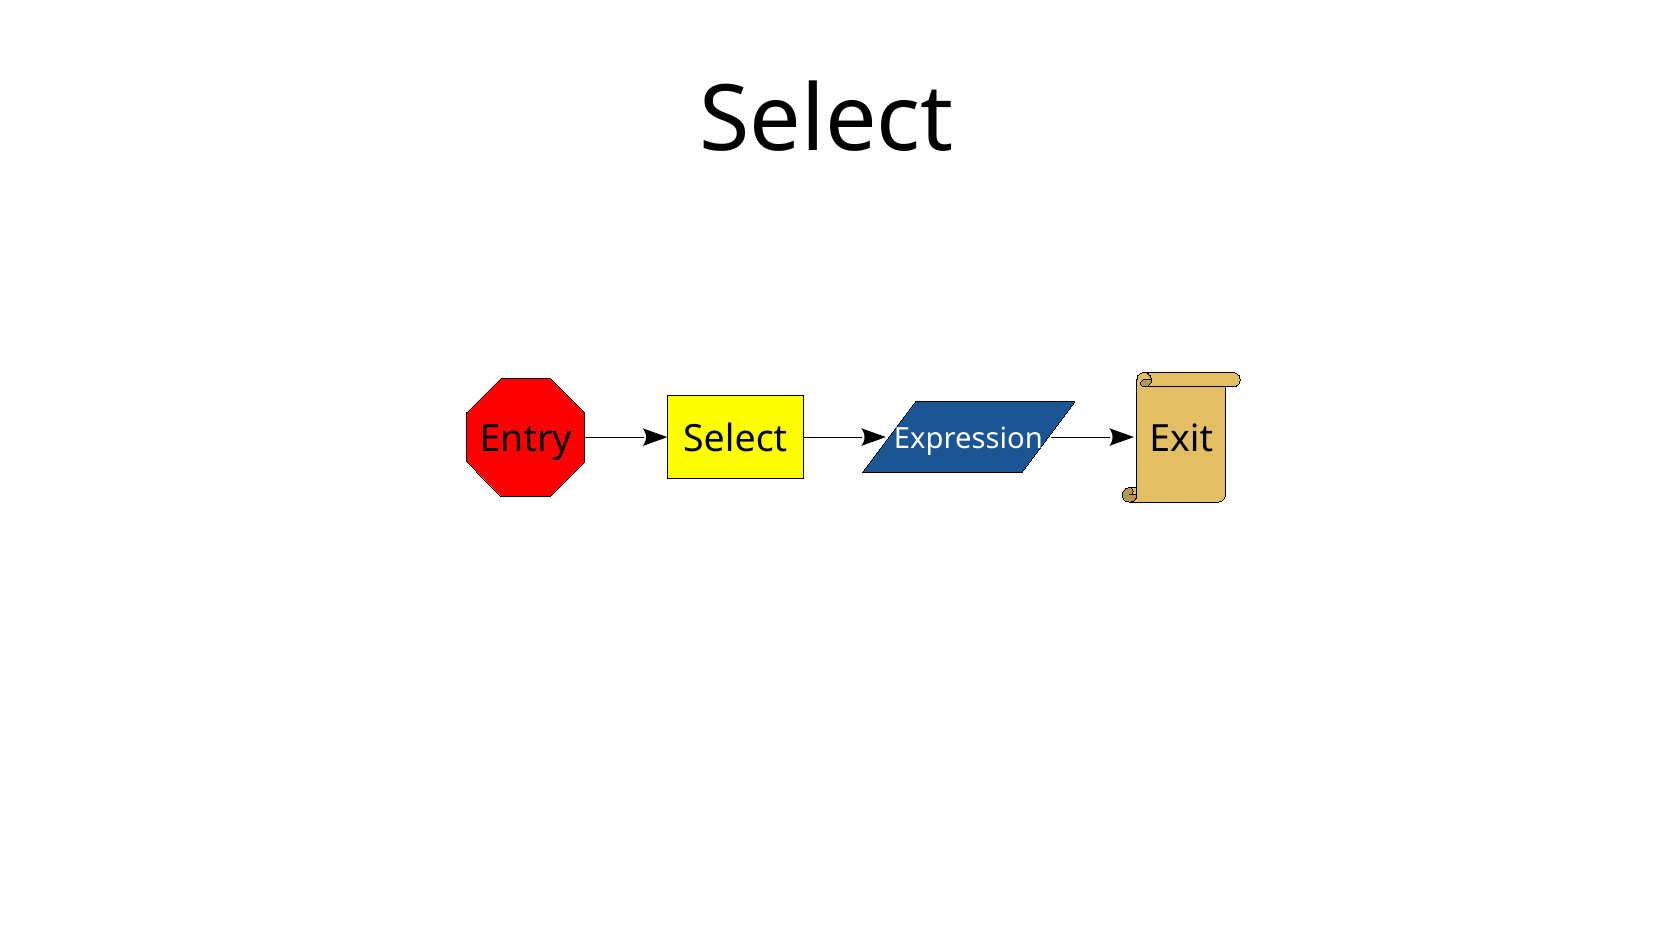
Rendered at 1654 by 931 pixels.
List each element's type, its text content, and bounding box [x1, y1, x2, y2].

text_box Expression [862, 401, 1075, 473]
text_box Exit [1131, 372, 1226, 503]
title Select [82, 37, 1571, 193]
text_box Entry [466, 378, 585, 497]
text_box Exit [1148, 372, 1241, 387]
text_box Select [667, 395, 804, 479]
